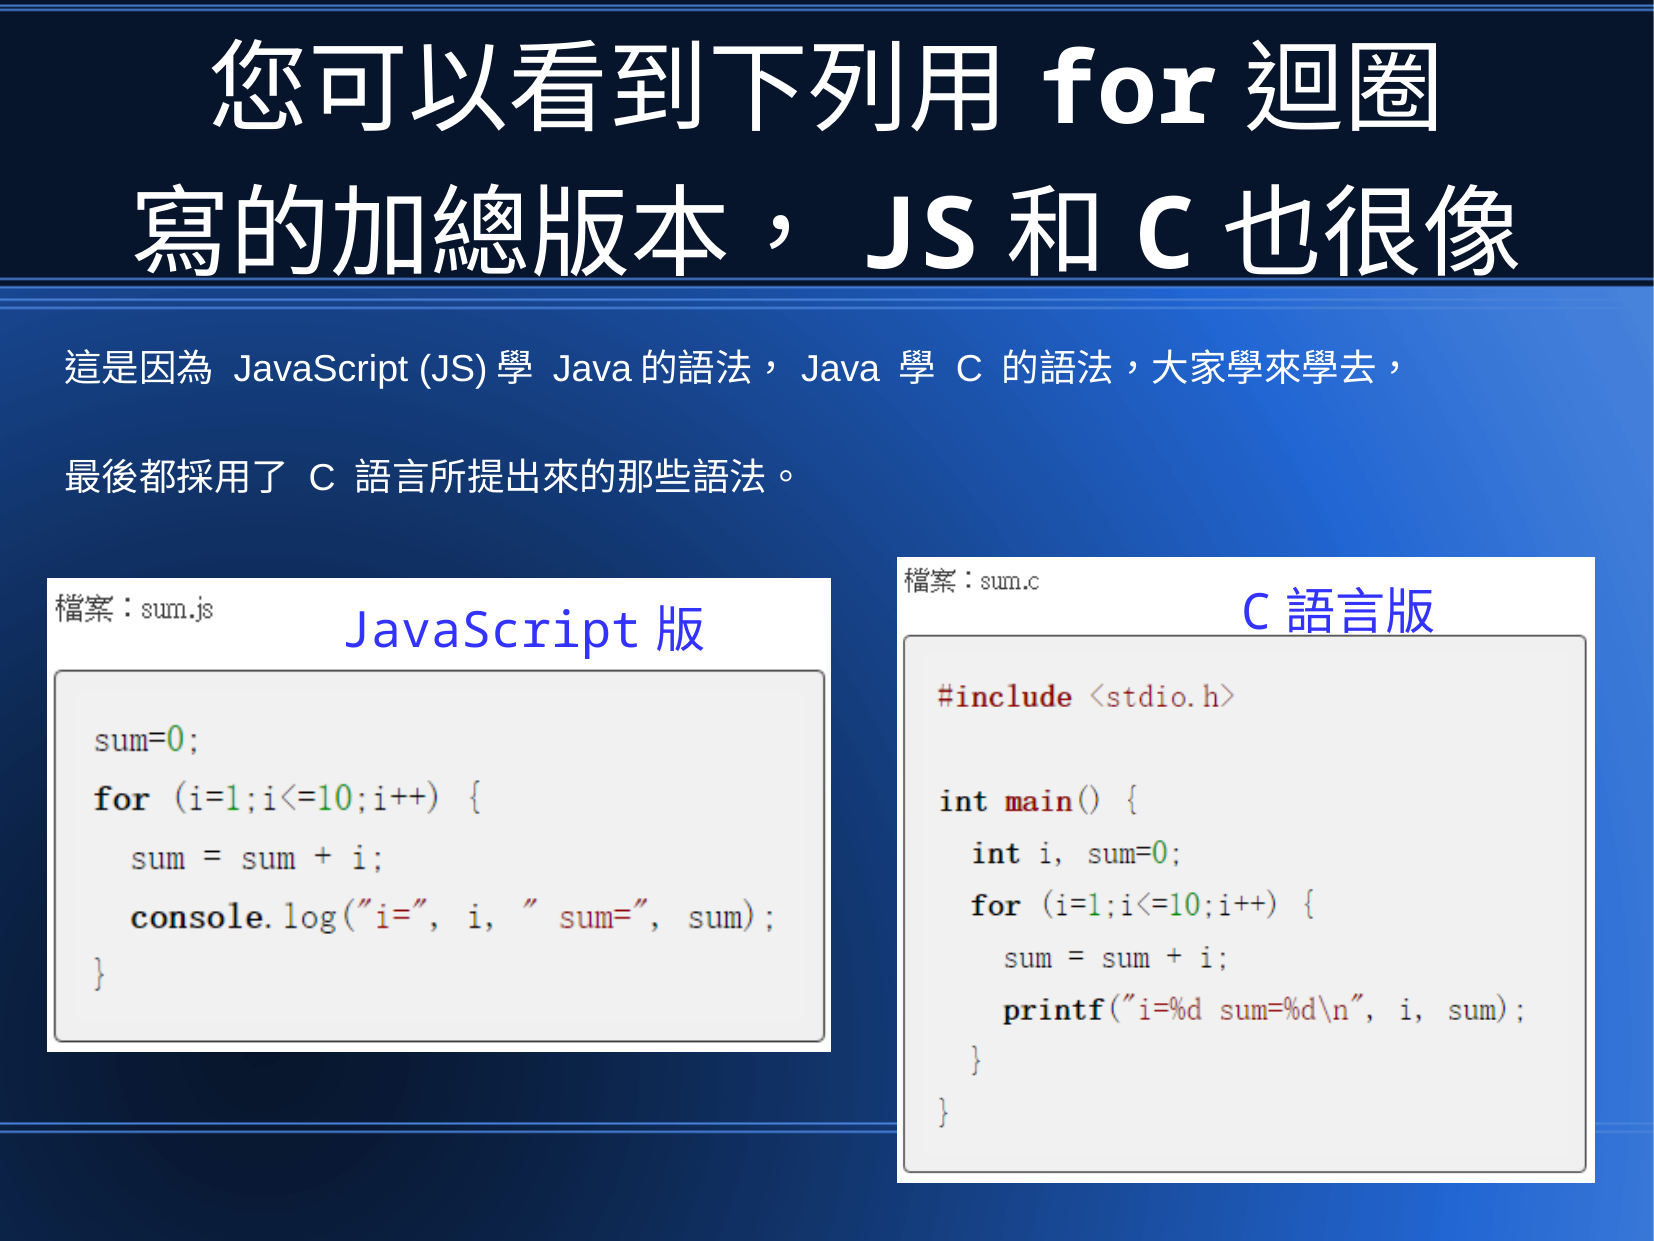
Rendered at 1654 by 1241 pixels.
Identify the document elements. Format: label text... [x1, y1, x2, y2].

text_box 這是因為 JavaScript (JS)學 Java的語法，Java 學 C 的語法，大家學來學去， 最後都採用了 C 語言所提出來的那些語法。 [49, 330, 1427, 487]
picture [0, 0, 1654, 1241]
text_box C語言版 [1226, 564, 1444, 640]
title 您可以看到下列用for迴圈 寫的加總版本，JS和C也很像 [82, 32, 1571, 274]
text_box JavaScript版 [326, 582, 669, 658]
